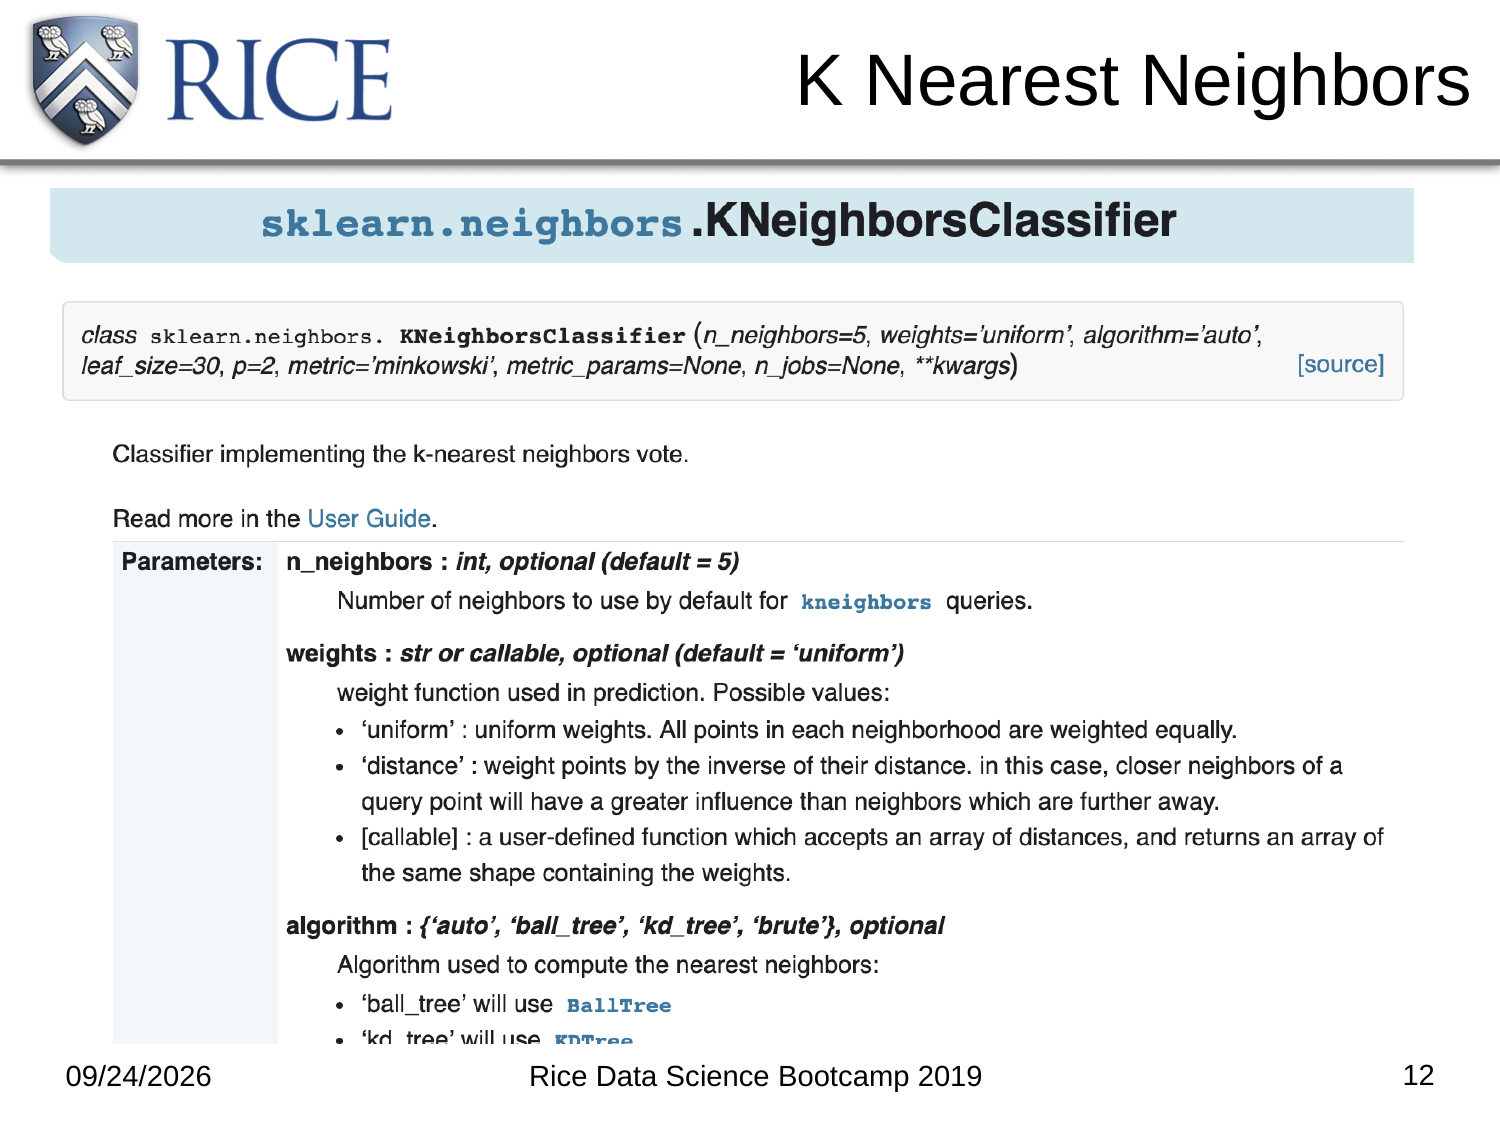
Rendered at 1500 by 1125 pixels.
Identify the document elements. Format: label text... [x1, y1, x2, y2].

slide_number 08/13/2019 [50, 1050, 364, 1100]
slide_number <number> [1137, 1048, 1450, 1099]
footer Rice Data Science Bootcamp 2019 [425, 1050, 1088, 1100]
picture [0, 0, 1500, 1125]
title K Nearest Neighbors [425, 1, 1488, 152]
